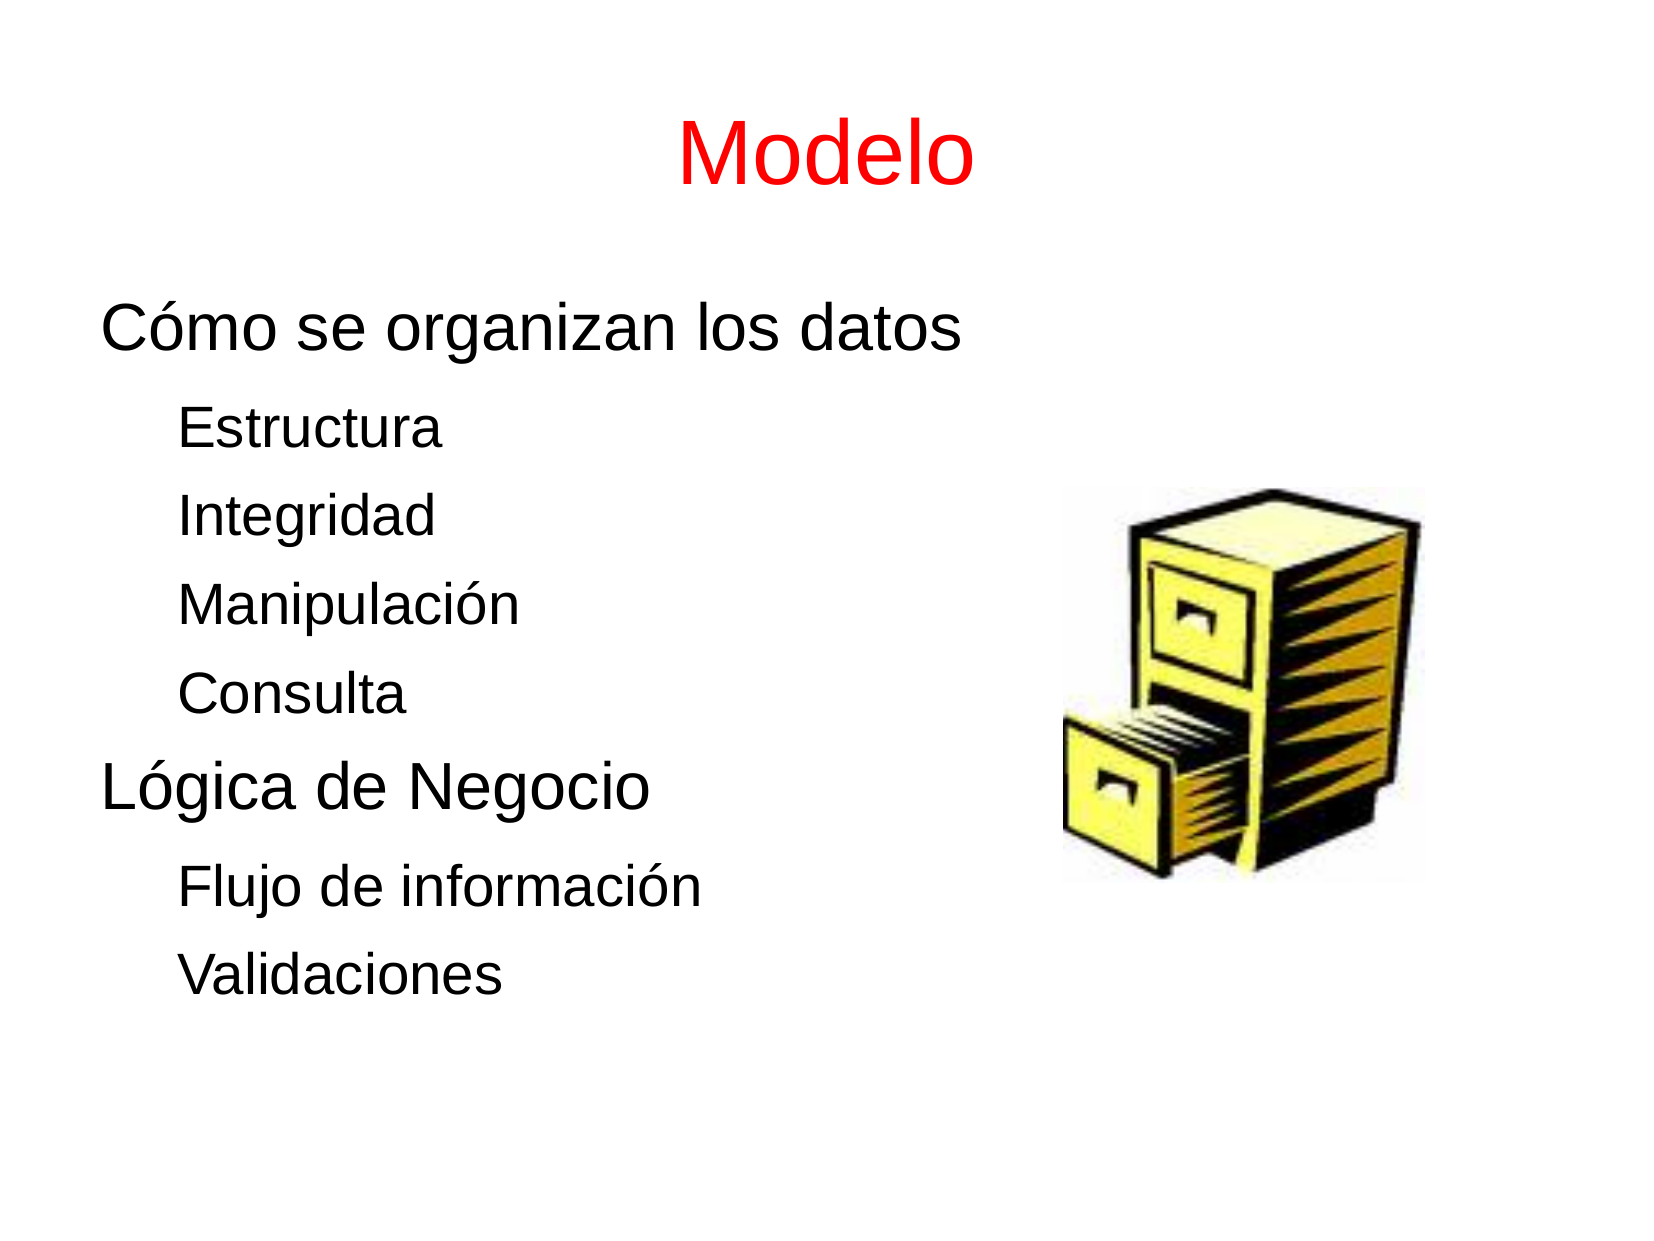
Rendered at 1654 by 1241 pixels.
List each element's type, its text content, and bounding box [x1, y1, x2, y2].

picture [1063, 487, 1425, 883]
title Modelo [82, 49, 1571, 257]
list Cómo se organizan los datos Estructura Integridad Manipulación Consulta Lógica de Negocio Flujo de información Validaciones [82, 290, 1571, 1109]
